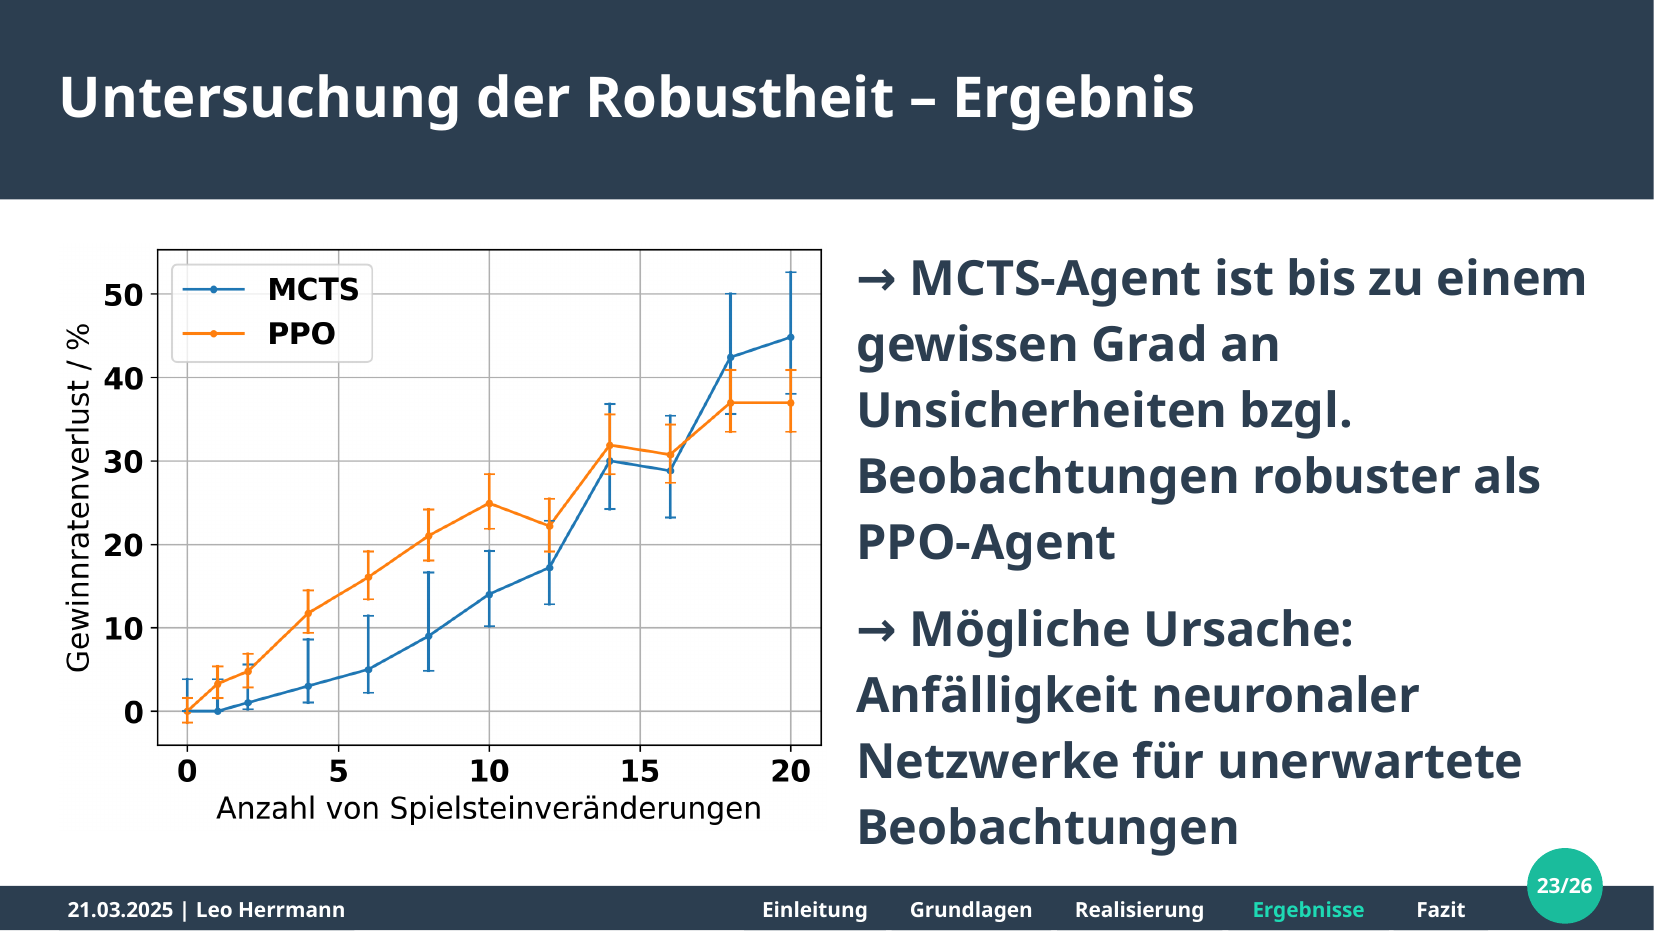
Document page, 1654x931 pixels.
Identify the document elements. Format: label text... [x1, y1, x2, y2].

text_box Realisierung [1057, 888, 1223, 931]
text_box Fazit [1393, 888, 1489, 931]
text_box Grundlagen [891, 888, 1052, 931]
title Untersuchung der Robustheit – Ergebnis [59, 37, 1595, 156]
list → MCTS-Agent ist bis zu einem gewissen Grad an Unsicherheiten bzgl. Beobachtungen robuster als PPO-Agent → Mögliche Ursache: Anfälligkeit neuronaler Netzwerke für unerwartete Beobachtungen [856, 243, 1595, 864]
text_box Ergebnisse [1228, 888, 1389, 931]
text_box Einleitung [744, 888, 886, 931]
picture [59, 243, 827, 831]
